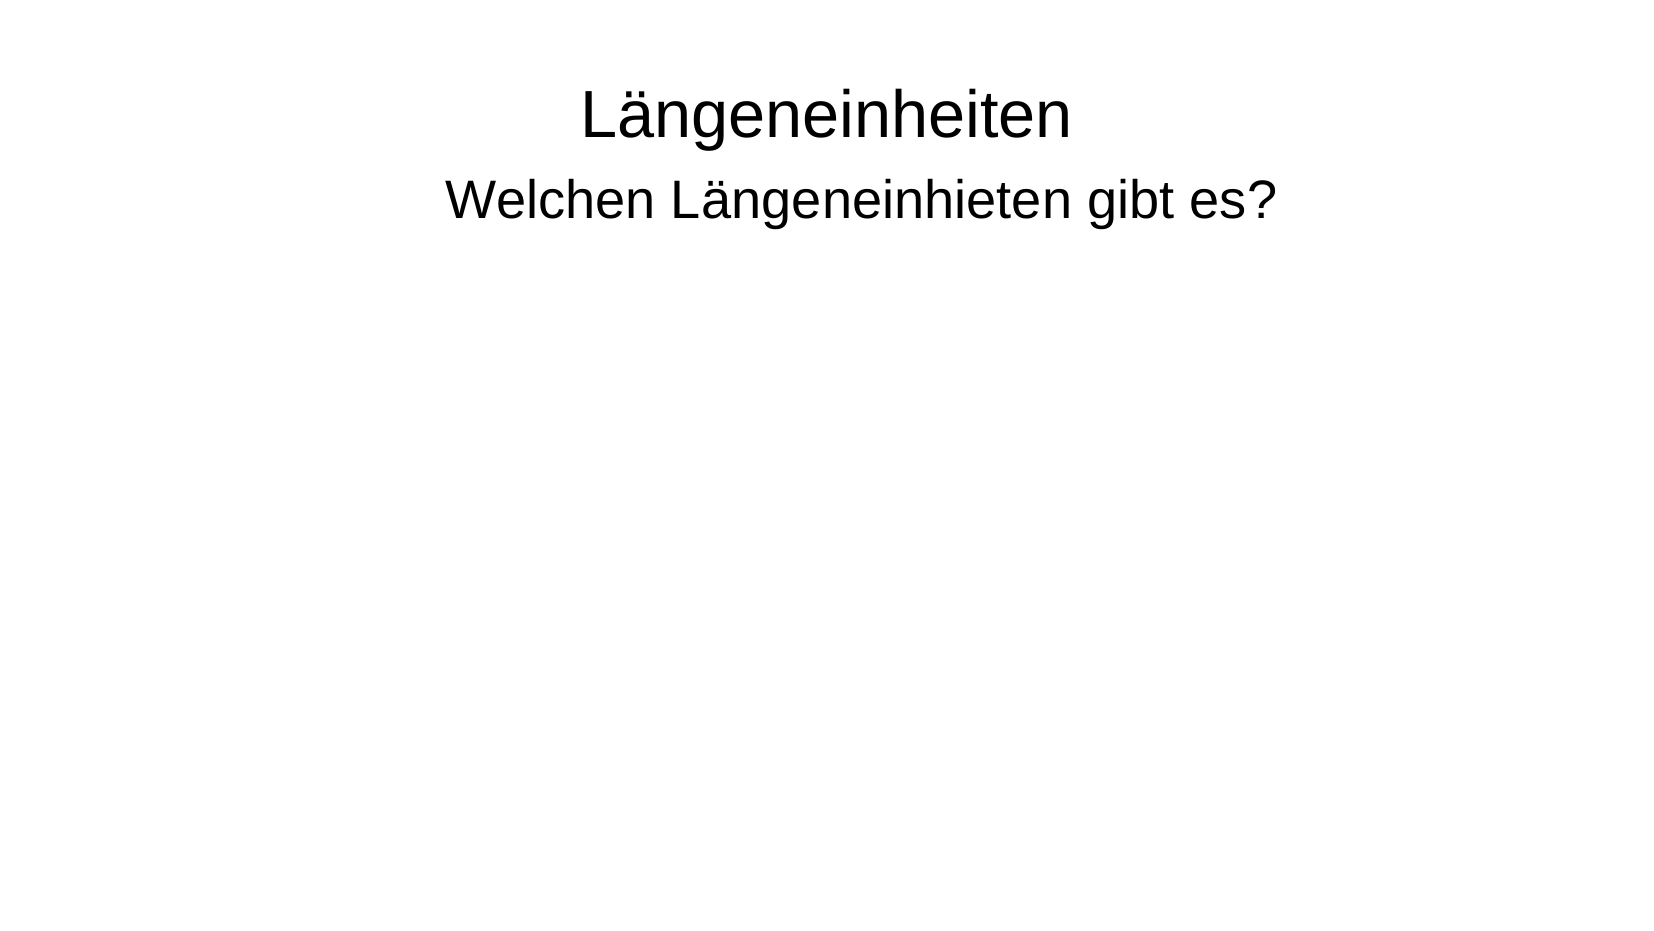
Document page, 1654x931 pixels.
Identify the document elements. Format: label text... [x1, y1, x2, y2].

title Längeneinheiten [82, 37, 1571, 169]
list Welchen Längeneinhieten gibt es? [82, 169, 1571, 709]
